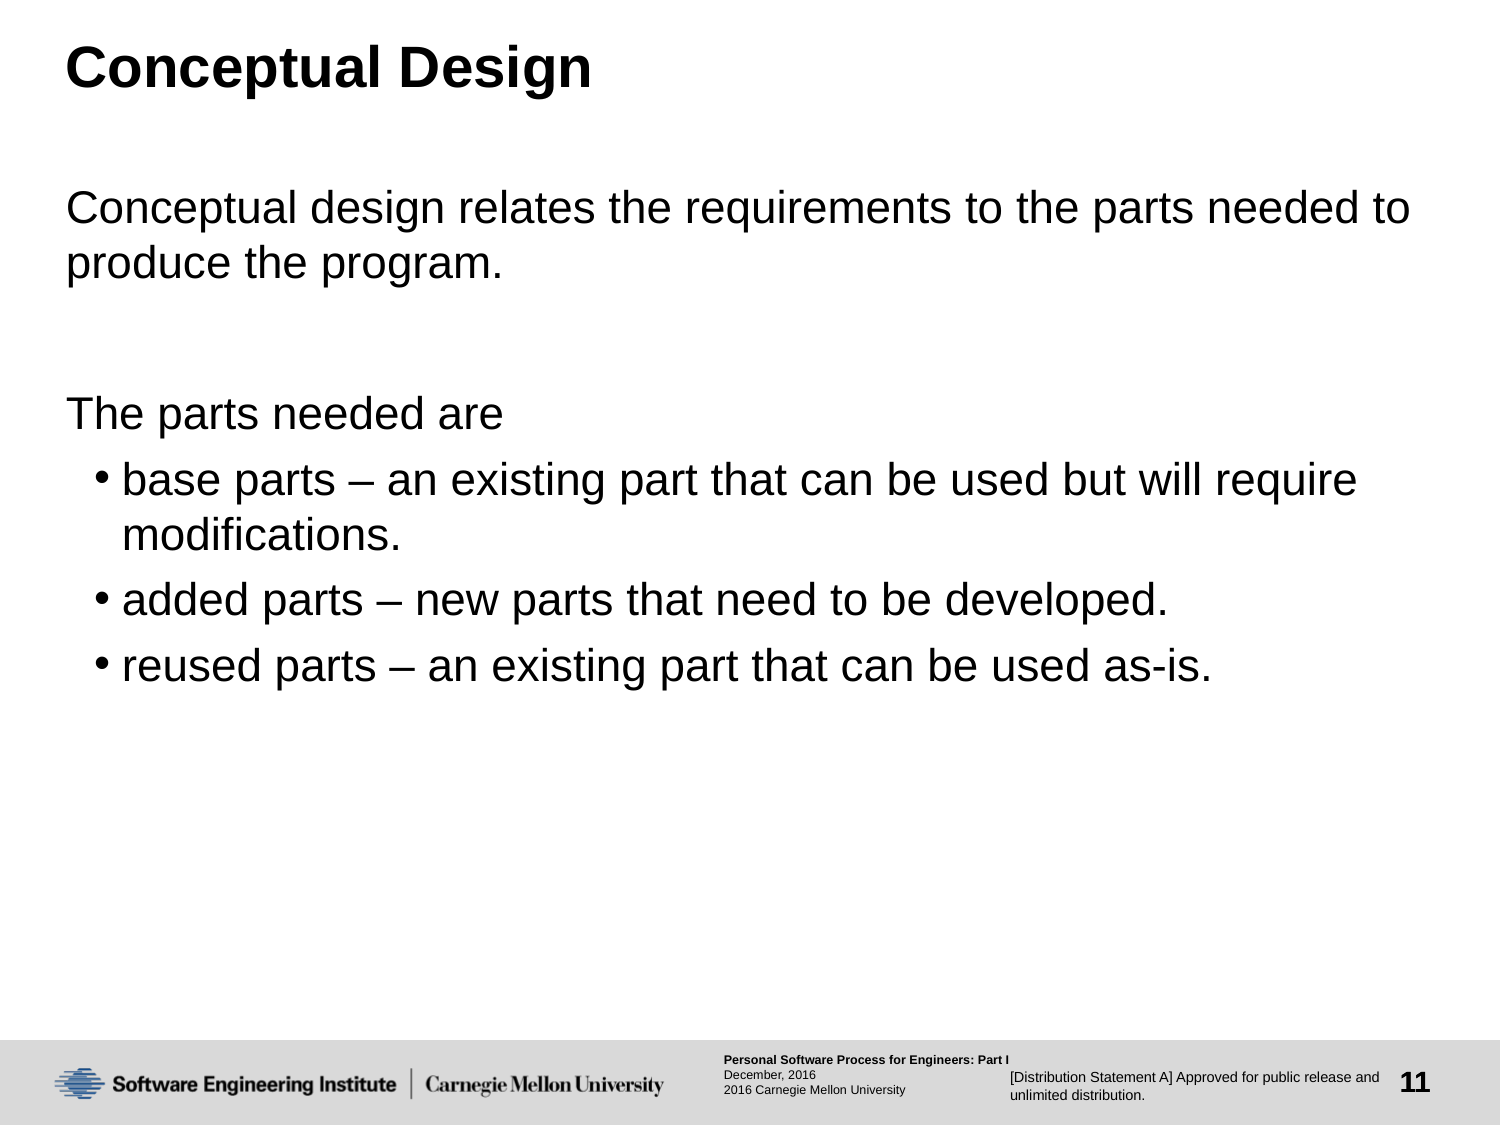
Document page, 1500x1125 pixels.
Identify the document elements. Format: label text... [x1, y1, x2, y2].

title Conceptual Design [65, 37, 1313, 148]
list Conceptual design relates the requirements to the parts needed to produce the program. The parts needed are base parts – an existing part that can be used but will require modifications. added parts – new parts that need to be developed. reused parts – an existing part that can be used as-is. [65, 177, 1431, 1000]
picture [46, 1061, 673, 1104]
